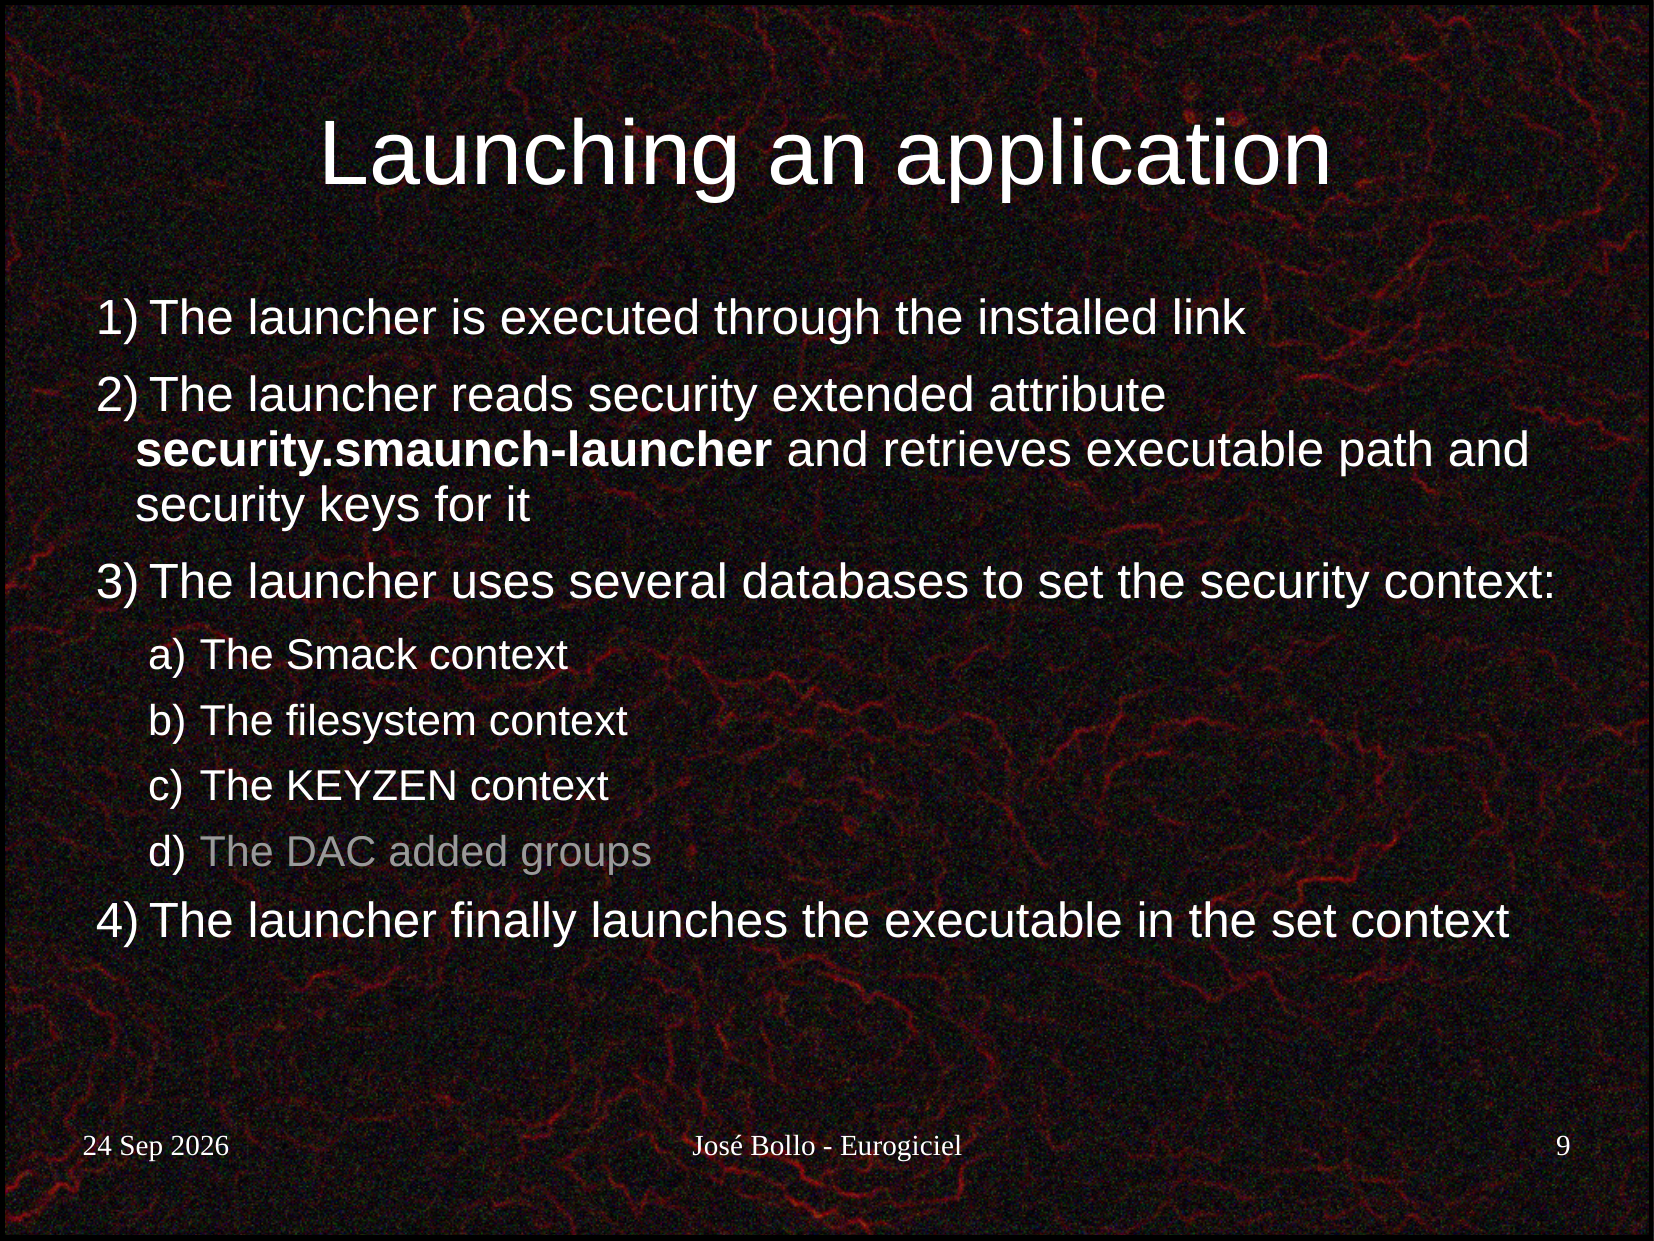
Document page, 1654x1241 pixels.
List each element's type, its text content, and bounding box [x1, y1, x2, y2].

list The launcher is executed through the installed link The launcher reads security extended attribute security.smaunch-launcher and retrieves executable path and security keys for it The launcher uses several databases to set the security context: The Smack context The filesystem context The KEYZEN context The DAC added groups The launcher finally launches the executable in the set context [82, 290, 1571, 1010]
title Launching an application [82, 49, 1571, 257]
picture [5, 5, 1649, 1235]
